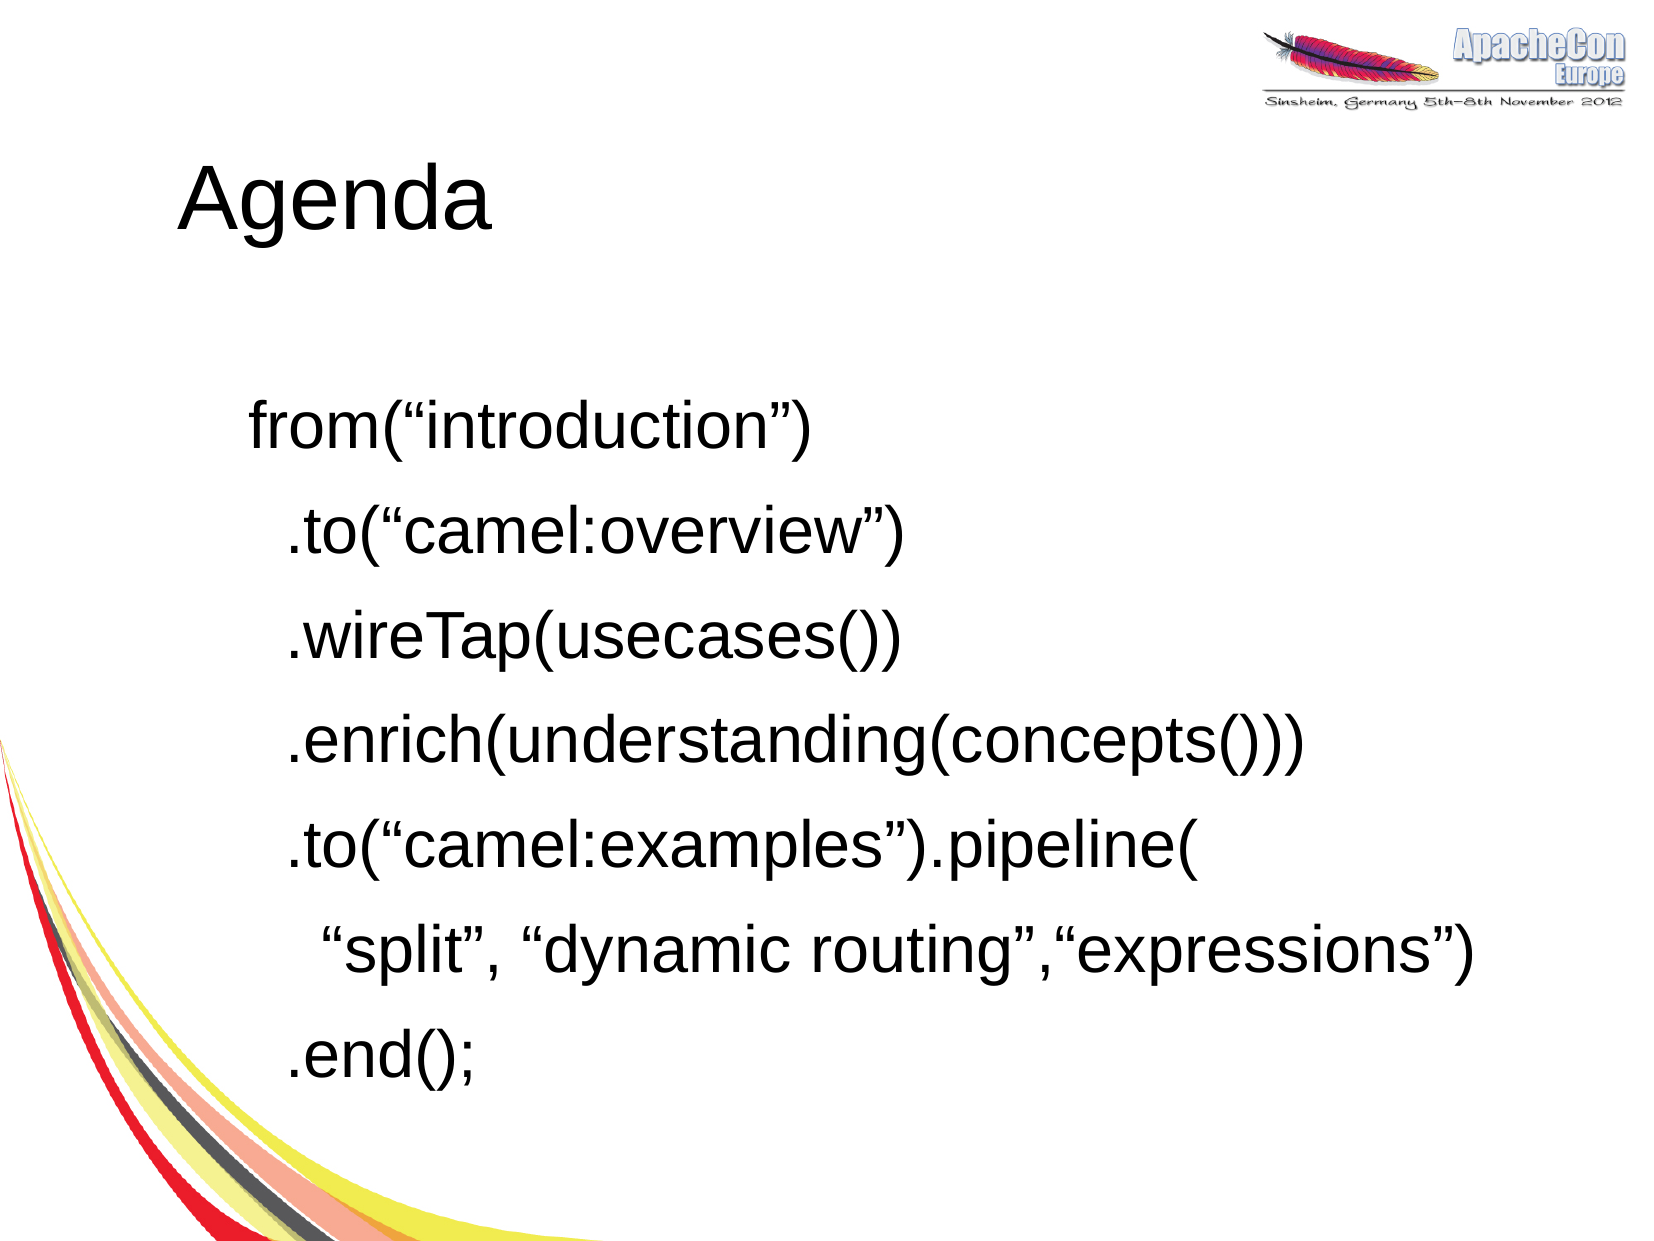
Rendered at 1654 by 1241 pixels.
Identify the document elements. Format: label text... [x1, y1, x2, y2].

picture [0, 0, 1654, 1241]
title Agenda [177, 146, 1536, 250]
list from(“introduction”) .to(“camel:overview”) .wireTap(usecases()) .enrich(understanding(concepts())) .to(“camel:examples”).pipeline( “split”, “dynamic routing”,“expressions”) .end(); [177, 283, 1536, 1197]
